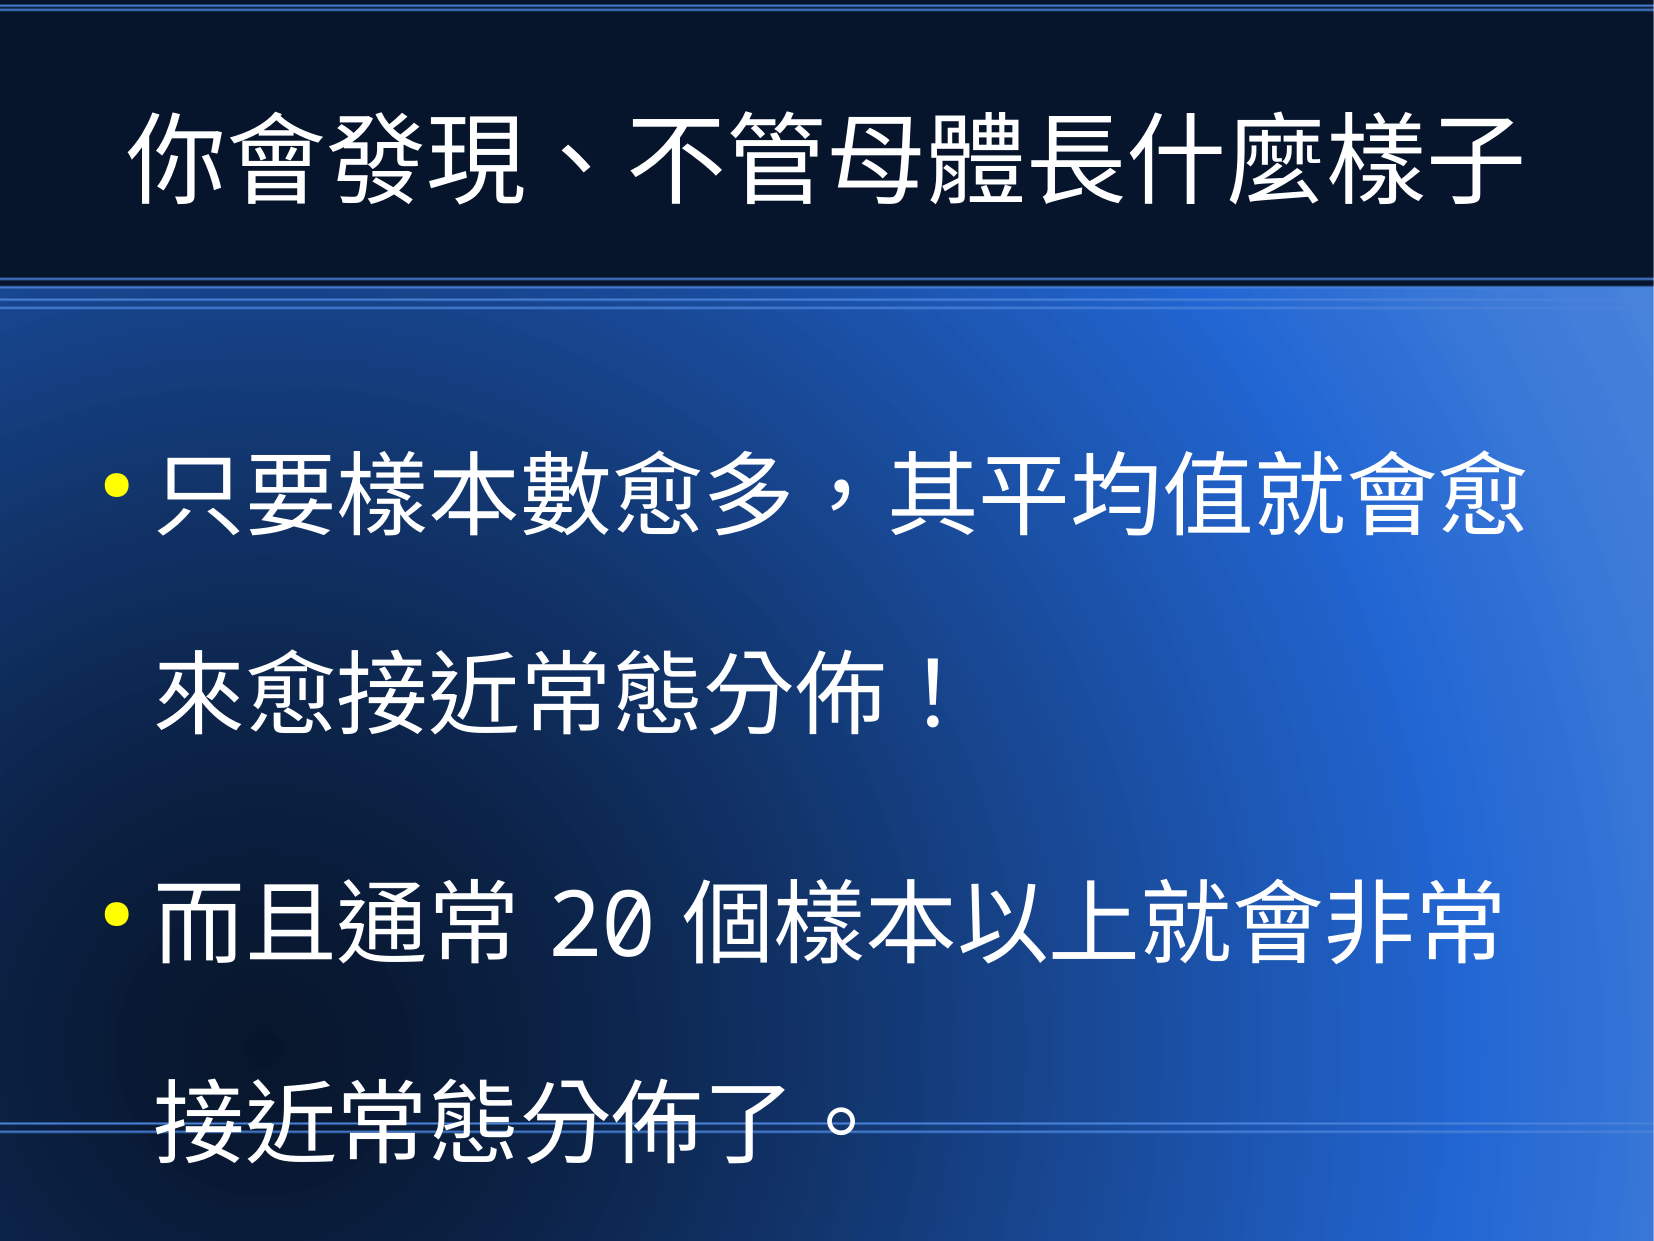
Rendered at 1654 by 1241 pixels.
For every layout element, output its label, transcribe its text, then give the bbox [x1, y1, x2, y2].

list 只要樣本數愈多，其平均值就會愈來愈接近常態分佈！ 而且通常20個樣本以上就會非常接近常態分佈了。 [82, 355, 1571, 1241]
title 你會發現、不管母體長什麼樣子 [82, 49, 1571, 257]
picture [0, 0, 1654, 1241]
